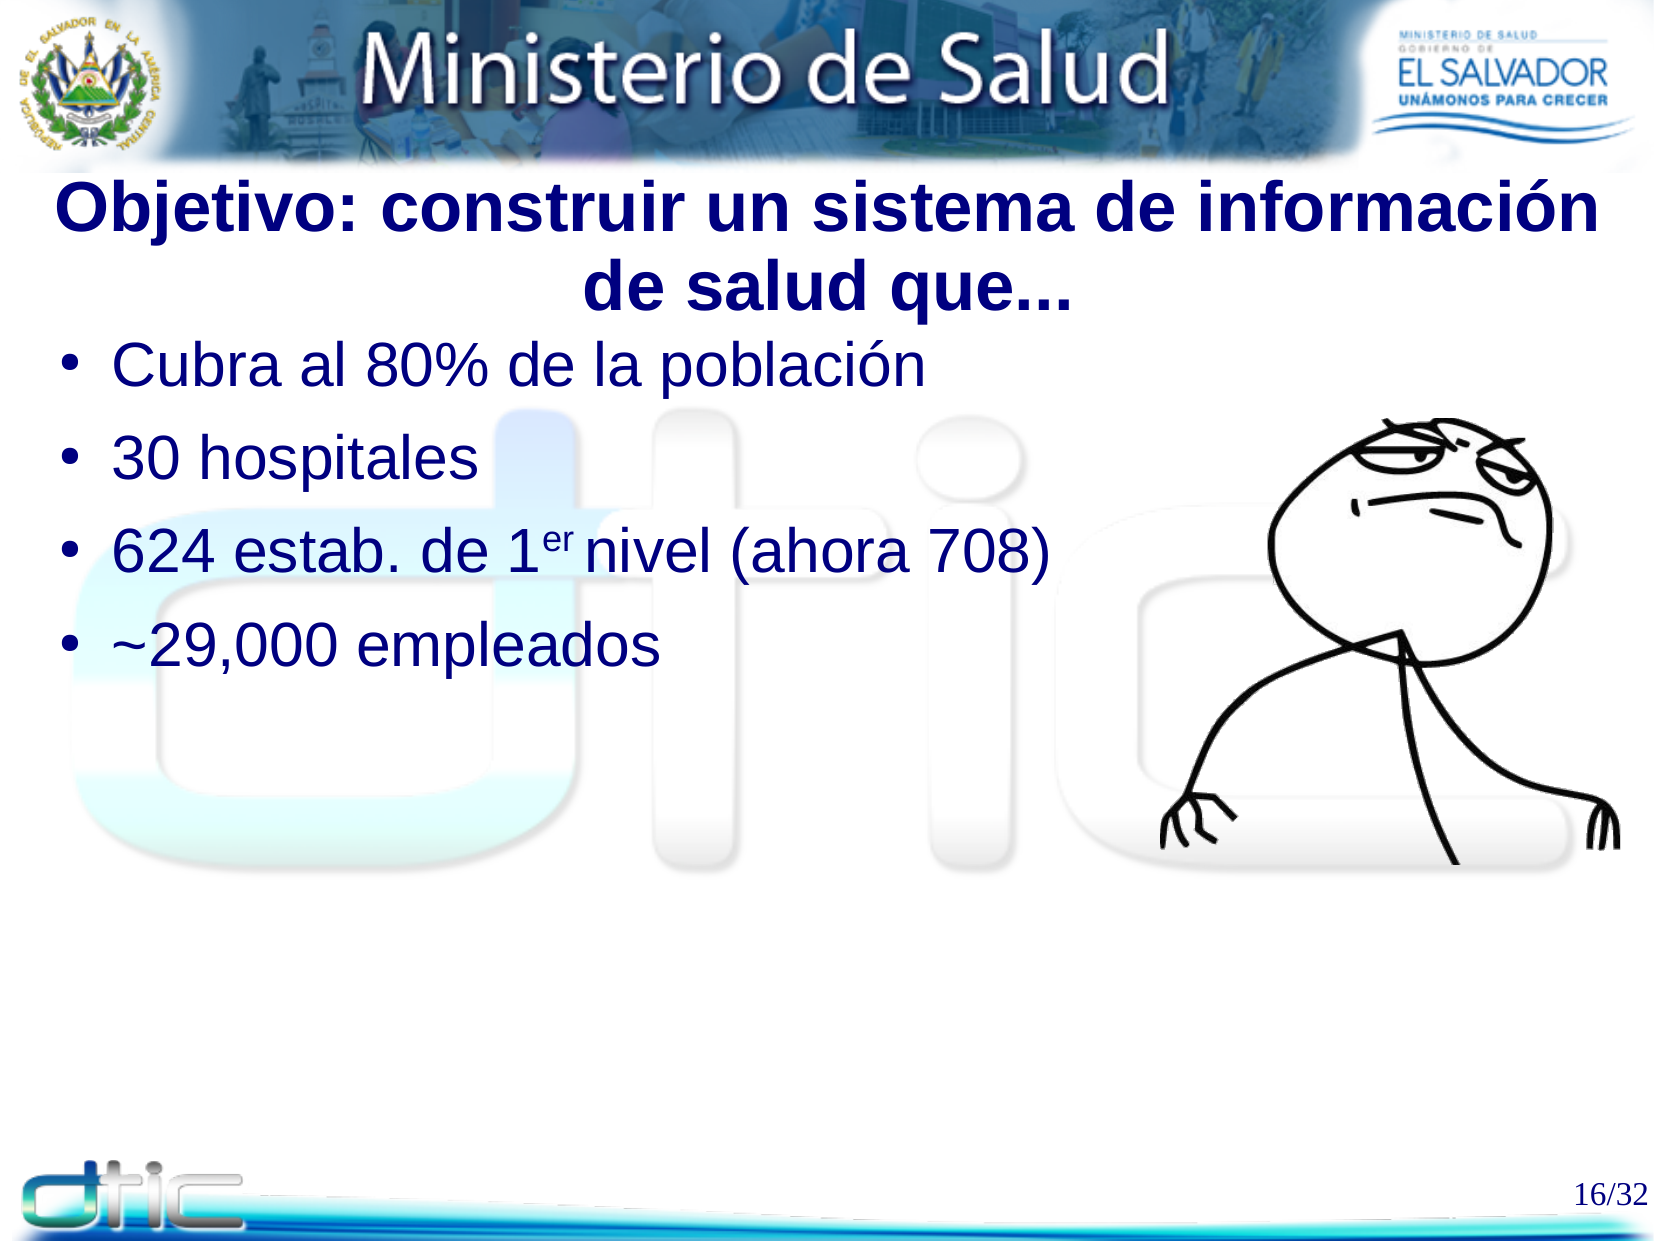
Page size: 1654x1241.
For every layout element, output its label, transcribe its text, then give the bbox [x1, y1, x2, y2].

list Cubra al 80% de la población 30 hospitales 624 estab. de 1er nivel (ahora 708) ~29,000 empleados [40, 329, 1100, 1179]
picture [12, 1160, 1654, 1241]
title Objetivo: construir un sistema de información de salud que... [11, 167, 1646, 326]
picture [0, 0, 1654, 173]
picture [1160, 418, 1654, 865]
text_box <número>/32 [1322, 1175, 1650, 1240]
